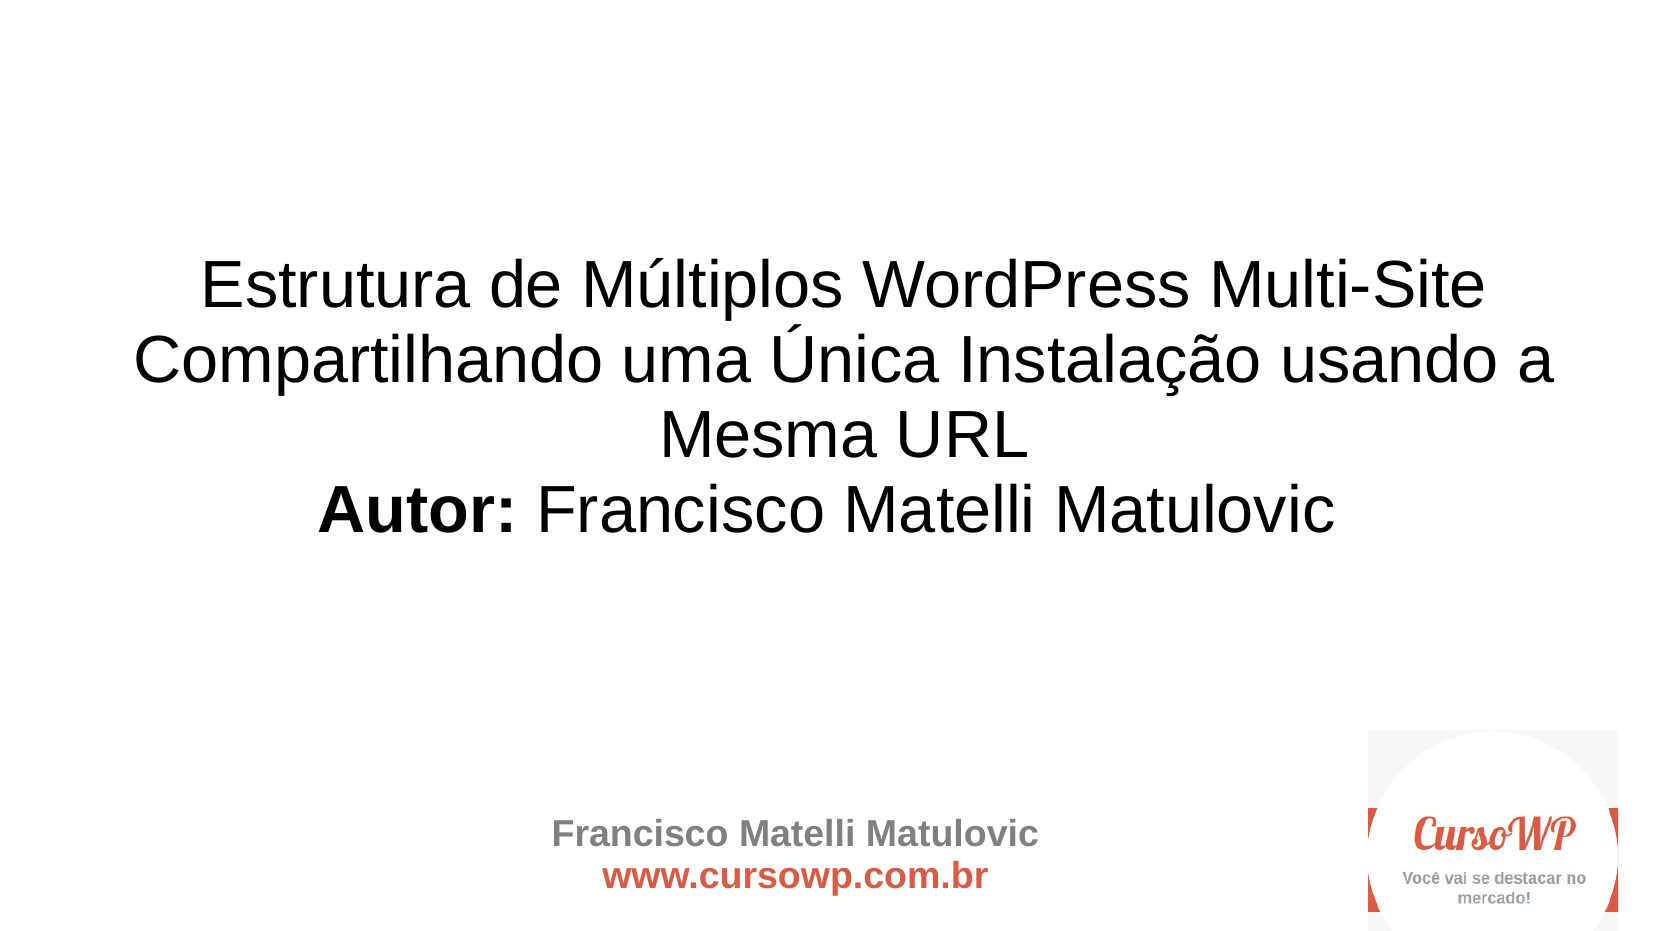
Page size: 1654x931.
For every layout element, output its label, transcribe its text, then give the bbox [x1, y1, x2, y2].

picture [1368, 730, 1619, 931]
subtitle Estrutura de Múltiplos WordPress Multi-Site Compartilhando uma Única Instalação usando a Mesma URL Autor: Francisco Matelli Matulovic [82, 37, 1571, 757]
